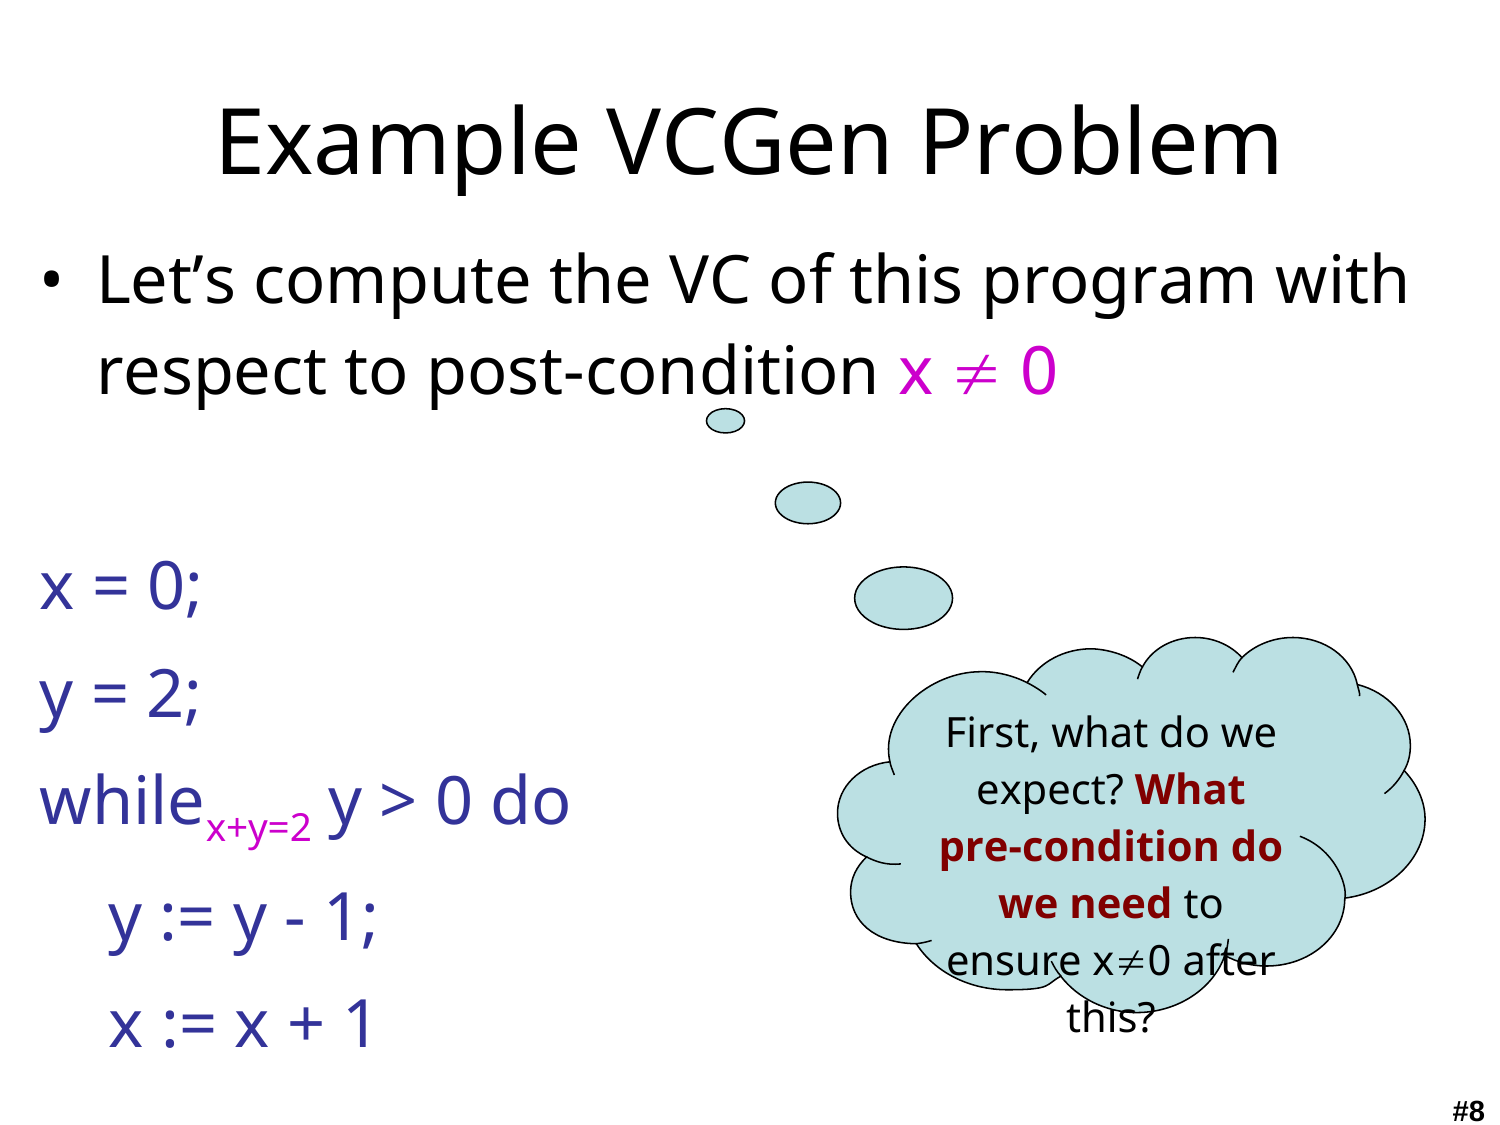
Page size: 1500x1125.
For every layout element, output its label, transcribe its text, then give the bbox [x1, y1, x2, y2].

text_box First, what do we expect? What pre-condition do we need to ensure x0 after this? [775, 482, 841, 524]
list Let’s compute the VC of this program with respect to post-condition x  0 x = 0; y = 2; whilex+y=2 y > 0 do y := y - 1; x := x + 1 [24, 224, 1476, 1070]
text_box First, what do we expect? What pre-condition do we need to ensure x0 after this? [837, 637, 1426, 1013]
text_box First, what do we expect? What pre-condition do we need to ensure x0 after this? [854, 566, 953, 630]
title Example VCGen Problem [24, 45, 1476, 224]
